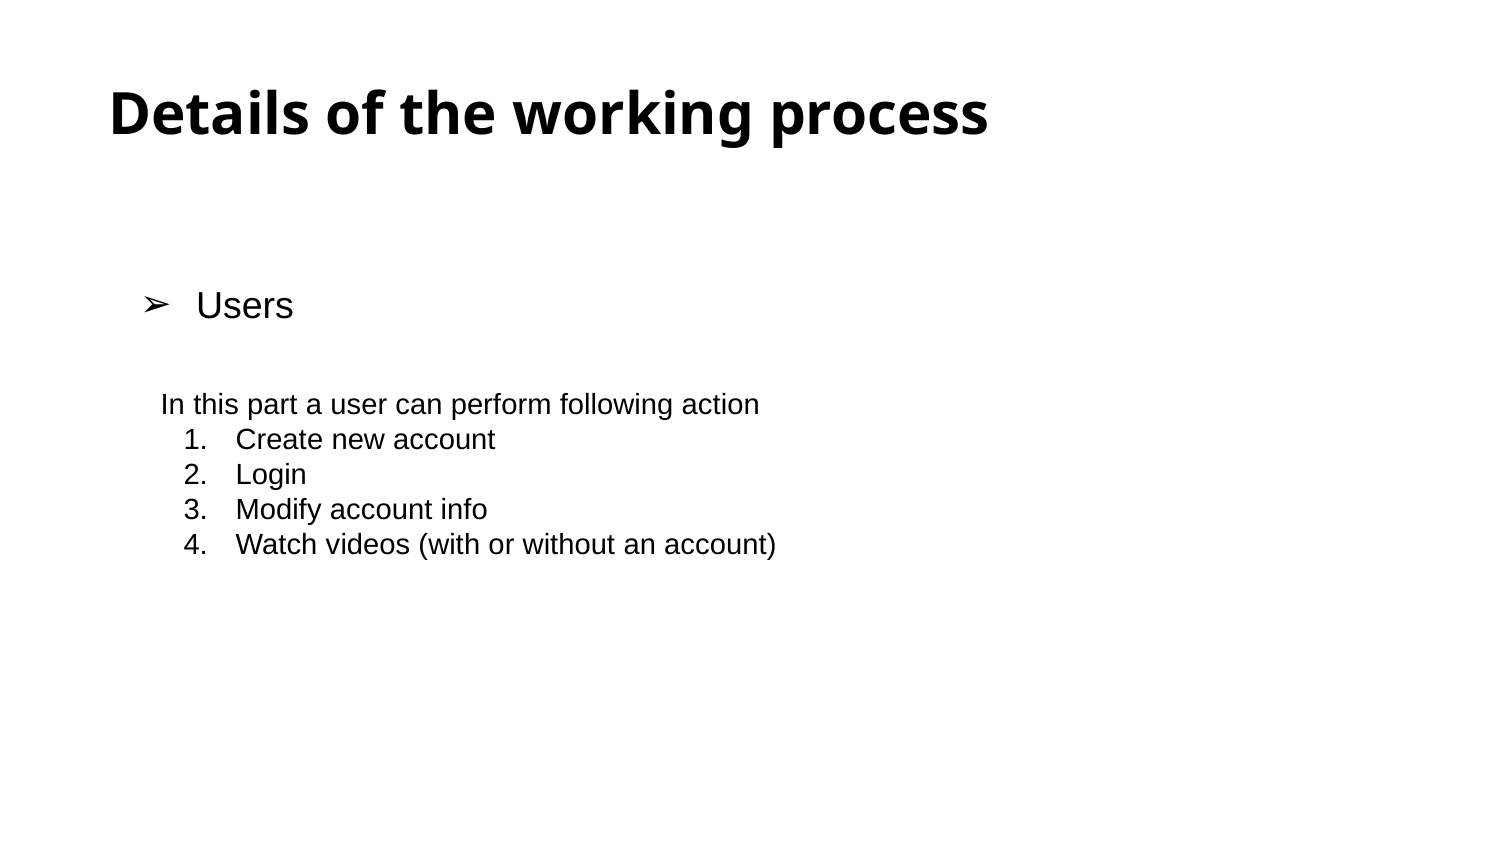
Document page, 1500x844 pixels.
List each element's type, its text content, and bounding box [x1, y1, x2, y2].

text_box In this part a user can perform following action Create new account Login Modify account info Watch videos (with or without an account) [145, 370, 1394, 576]
text_box Users [106, 265, 1383, 341]
text_box Details of the working process [93, 61, 1406, 162]
